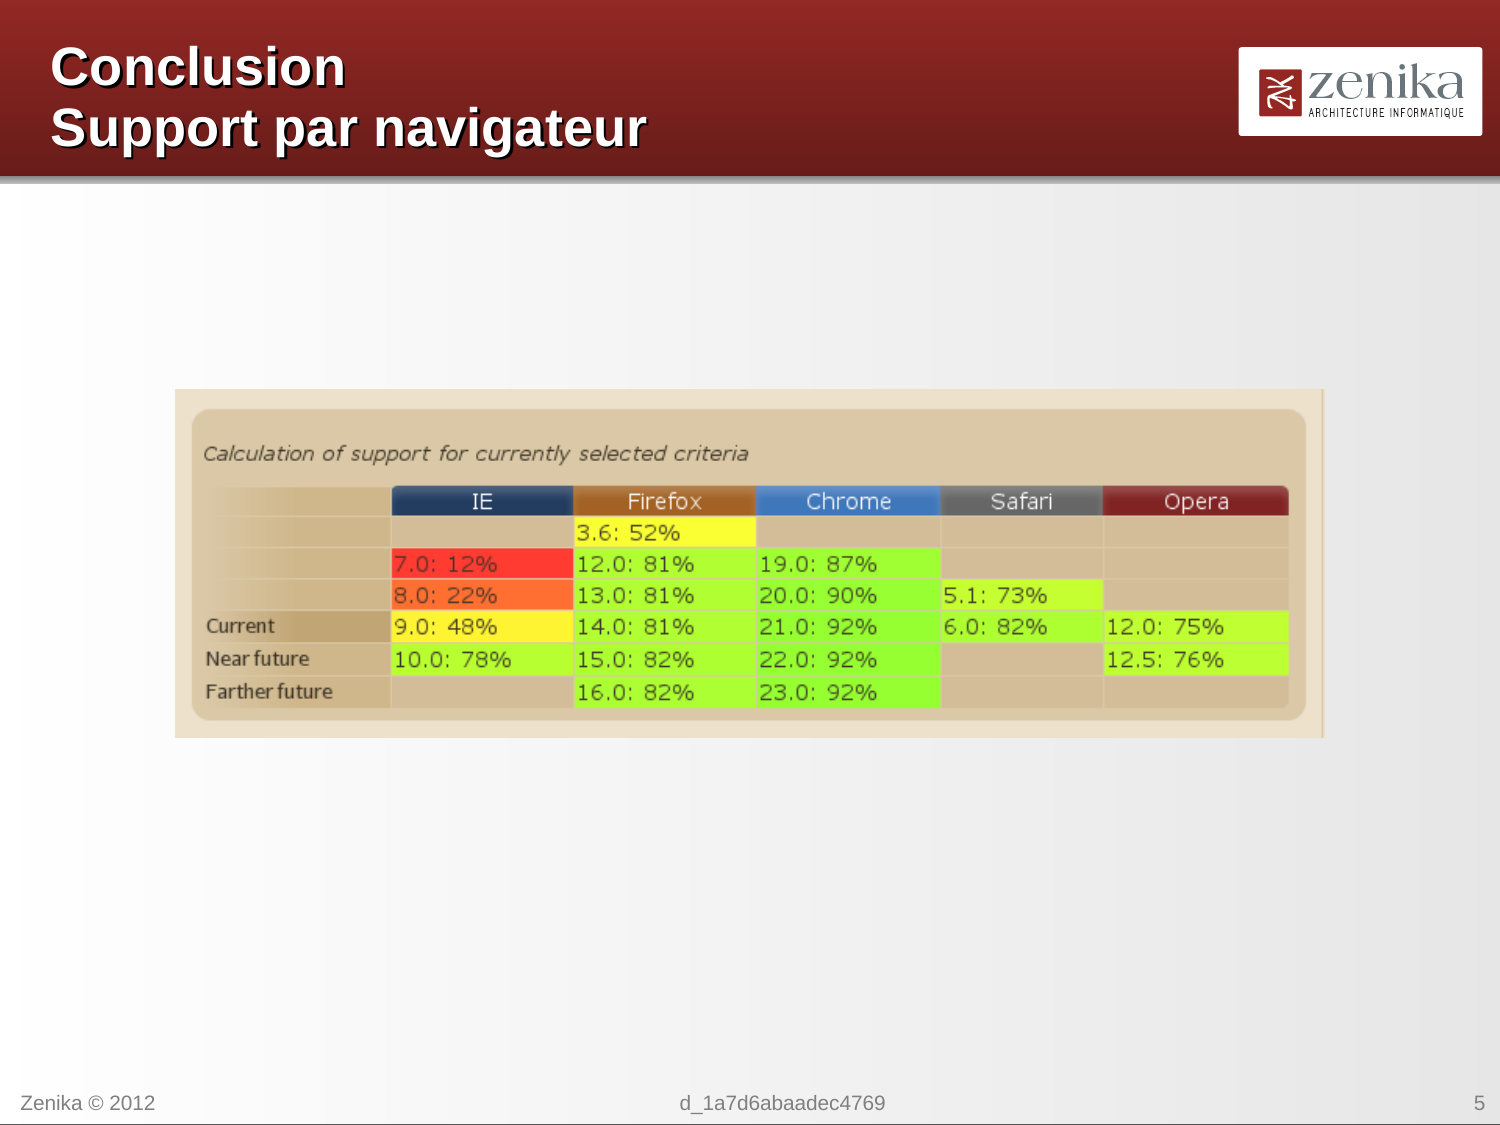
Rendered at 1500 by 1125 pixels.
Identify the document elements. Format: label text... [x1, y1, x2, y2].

title Conclusion Support par navigateur [50, 15, 1206, 180]
picture [1257, 58, 1464, 125]
picture [175, 389, 1325, 739]
